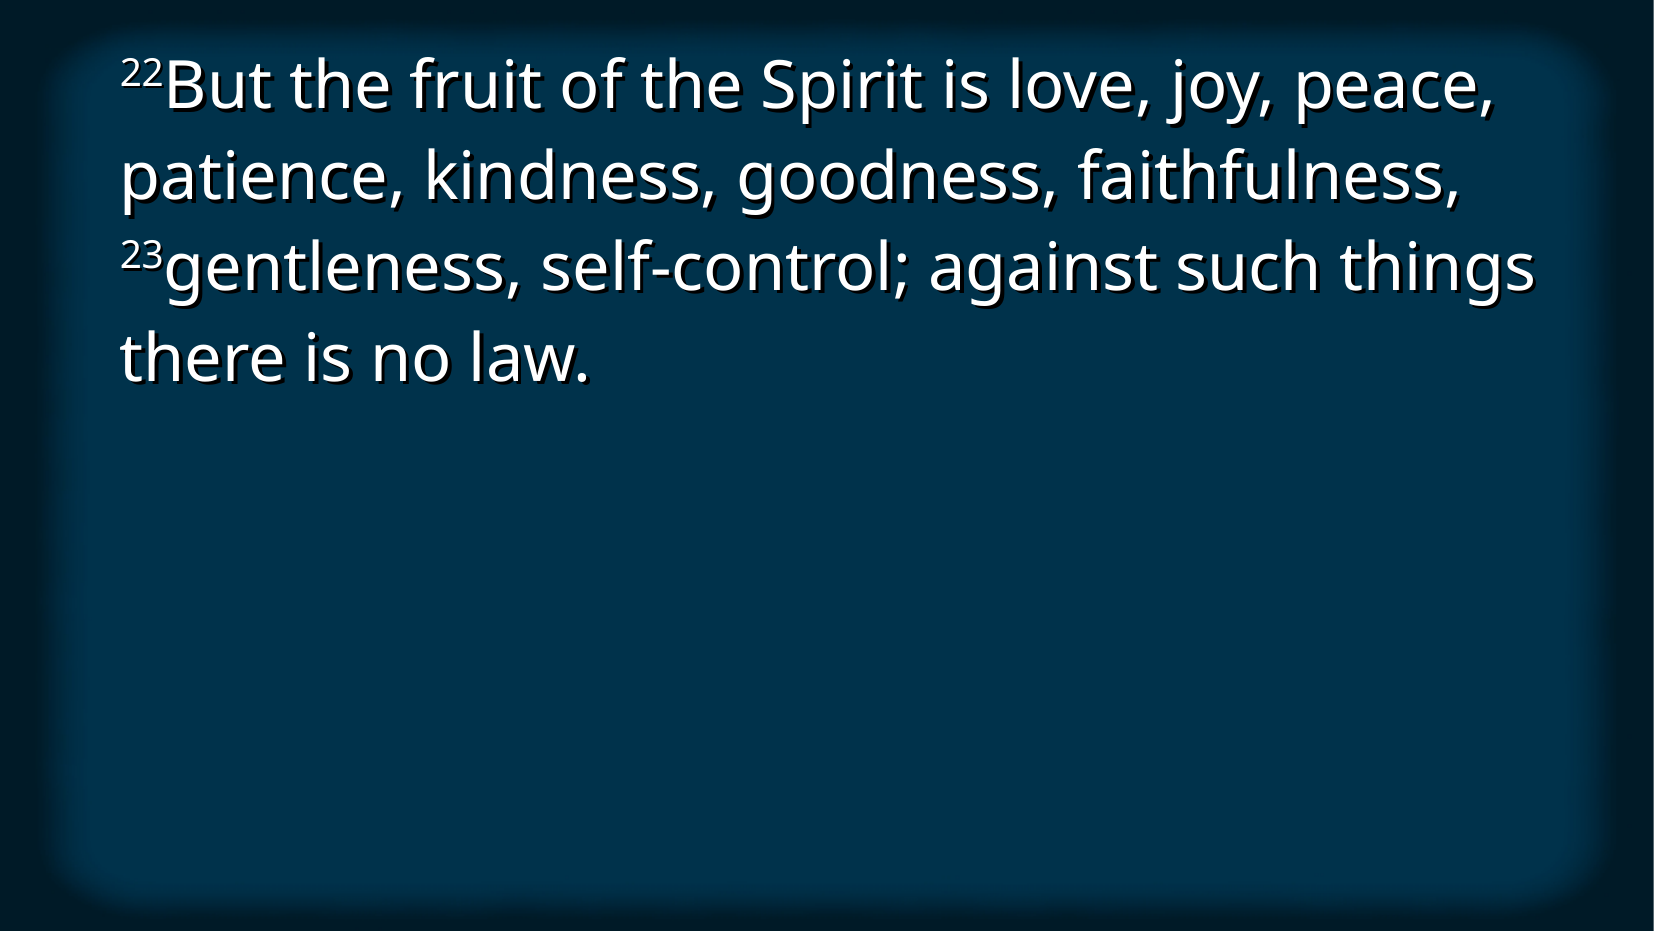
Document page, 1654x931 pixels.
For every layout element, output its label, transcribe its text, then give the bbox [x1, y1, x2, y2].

picture [0, 0, 1654, 931]
text_box 22But the fruit of the Spirit is love, joy, peace, patience, kindness, goodness, faithfulness, 23gentleness, self-control; against such things there is no law. [105, 30, 1561, 400]
